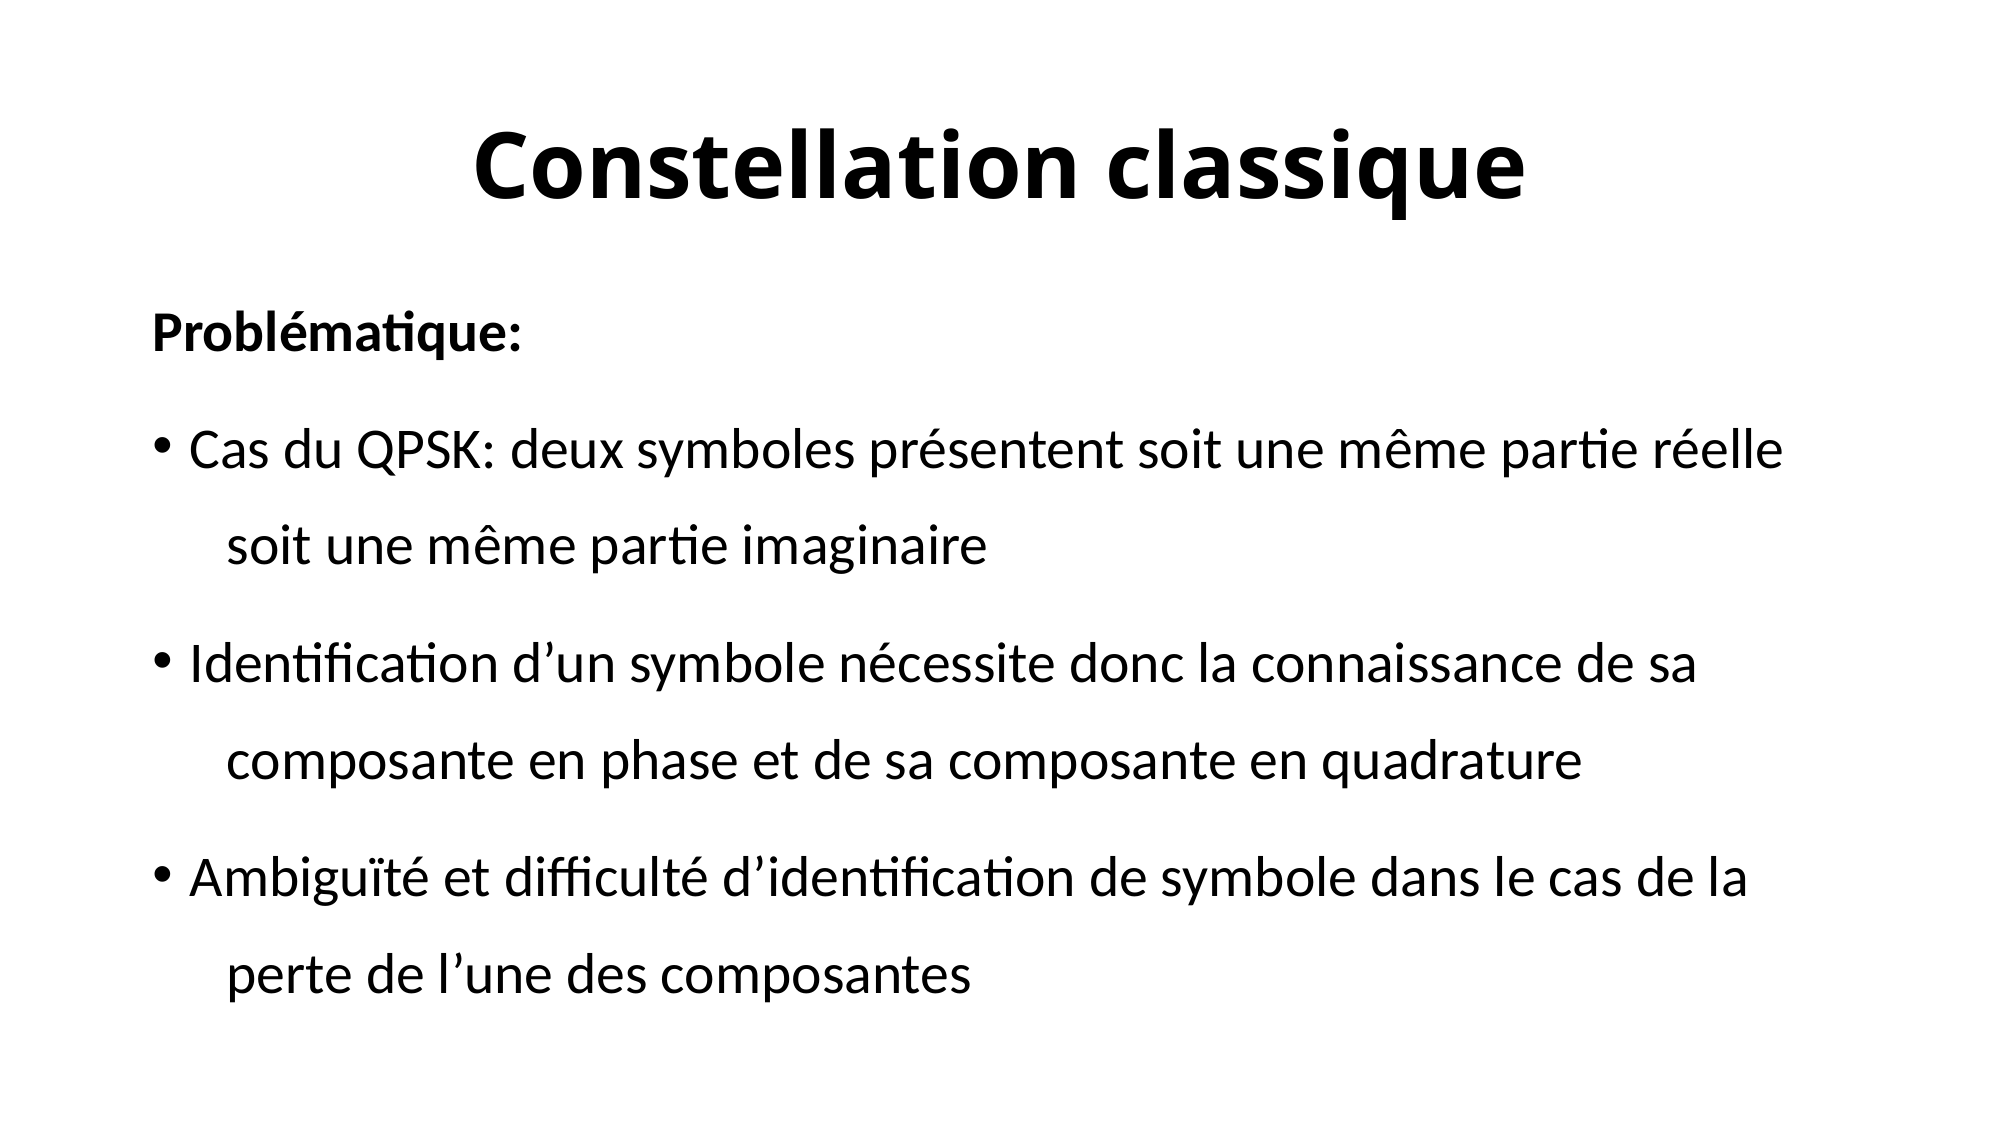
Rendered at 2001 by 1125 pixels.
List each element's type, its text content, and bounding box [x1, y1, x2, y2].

title Constellation classique [137, 59, 1863, 278]
list Problématique: Cas du QPSK: deux symboles présentent soit une même partie réelle soit une même partie imaginaire Identification d’un symbole nécessite donc la connaissance de sa composante en phase et de sa composante en quadrature Ambiguïté et difficulté d’identification de symbole dans le cas de la perte de l’une des composantes [137, 299, 1863, 1014]
